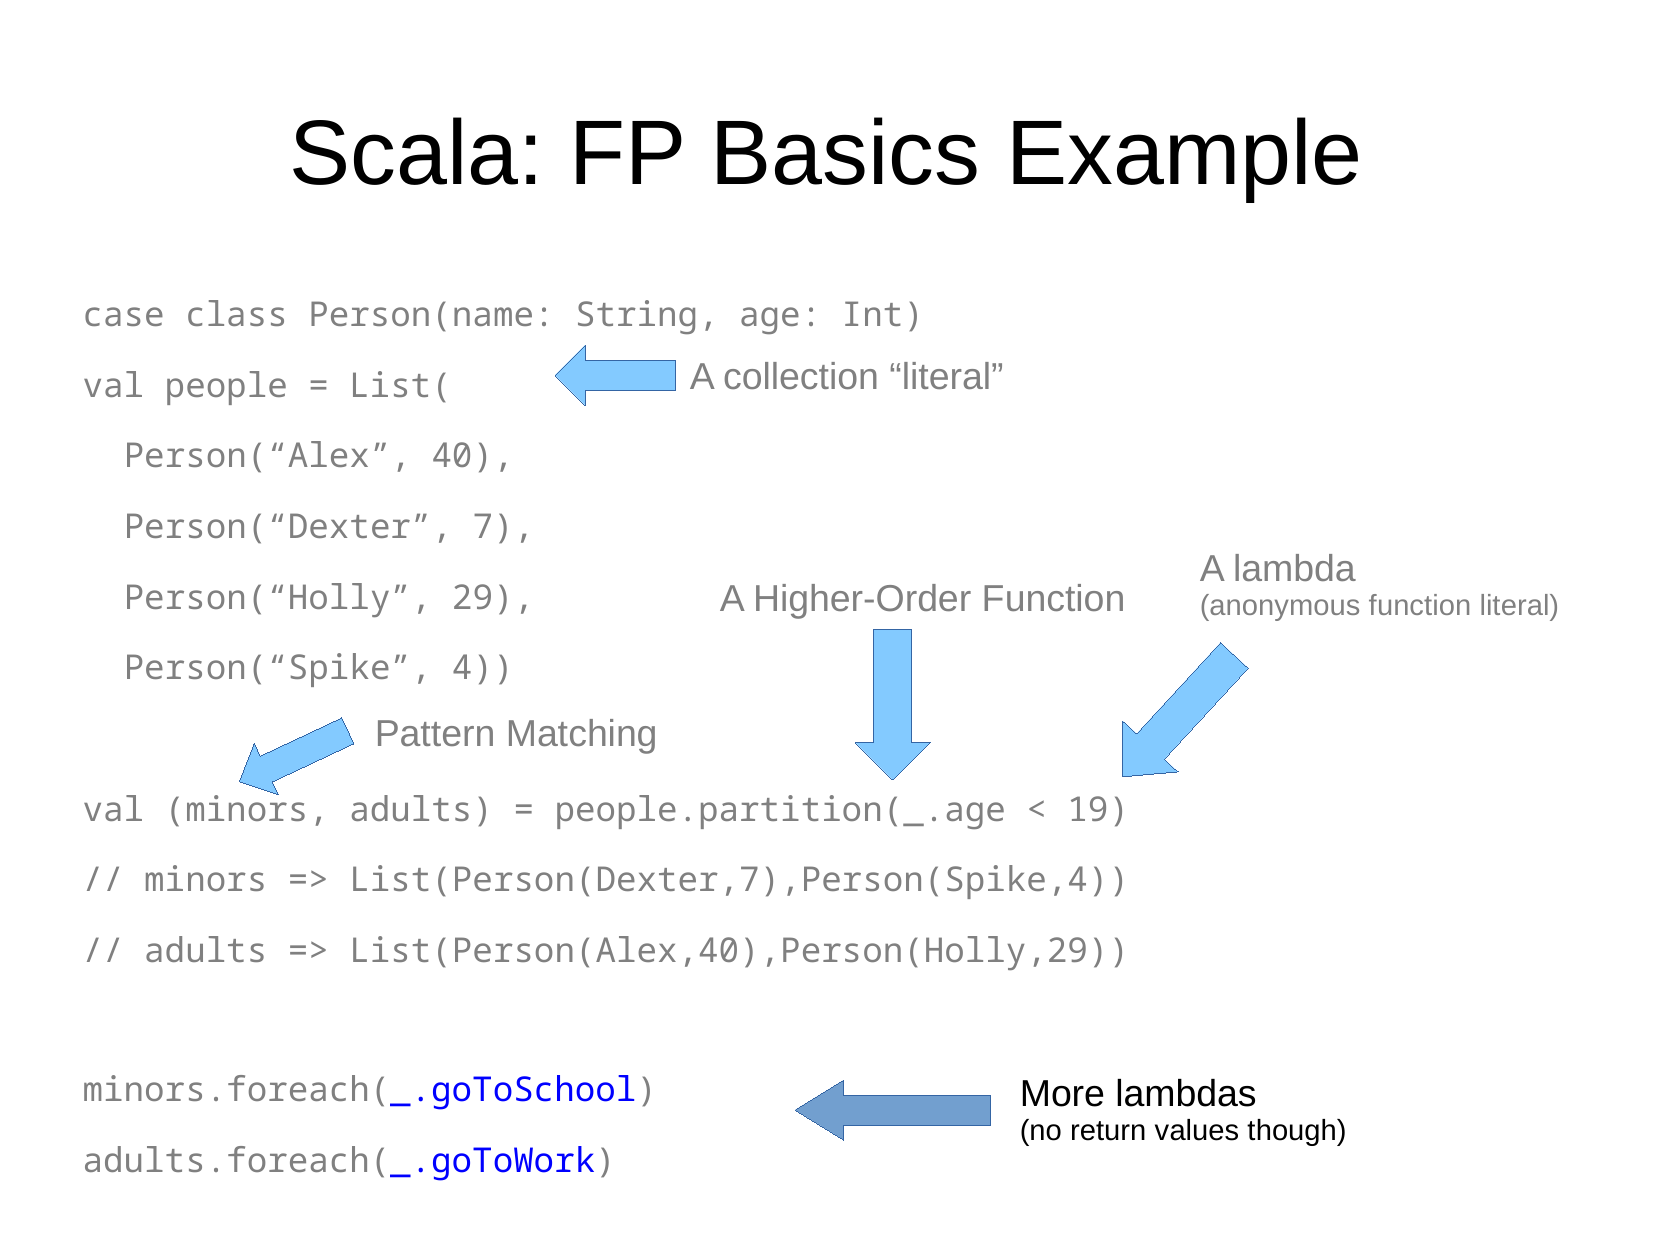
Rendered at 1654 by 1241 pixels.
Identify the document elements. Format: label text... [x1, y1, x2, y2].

text_box [555, 345, 675, 406]
text_box [855, 629, 931, 780]
text_box [795, 1080, 991, 1141]
text_box A collection “literal” [675, 348, 1141, 406]
text_box A Higher-Order Function [705, 570, 1185, 627]
title Scala: FP Basics Example [82, 49, 1571, 257]
text_box [1122, 642, 1249, 777]
text_box [239, 717, 354, 795]
list case class Person(name: String, age: Int) val people = List( Person(“Alex”, 40), Person(“Dexter”, 7), Person(“Holly”, 29), Person(“Spike”, 4)) val (minors, adults) = people.partition(_.age < 19) // minors => List(Person(Dexter,7),Person(Spike,4)) // adults => List(Person(Alex,40),Person(Holly,29)) minors.foreach(_.goToSchool) adults.foreach(_.goToWork) [82, 290, 1571, 1186]
text_box Pattern Matching [360, 705, 796, 762]
text_box A lambda (anonymous function literal) [1185, 540, 1591, 630]
text_box More lambdas (no return values though) [1005, 1065, 1411, 1155]
